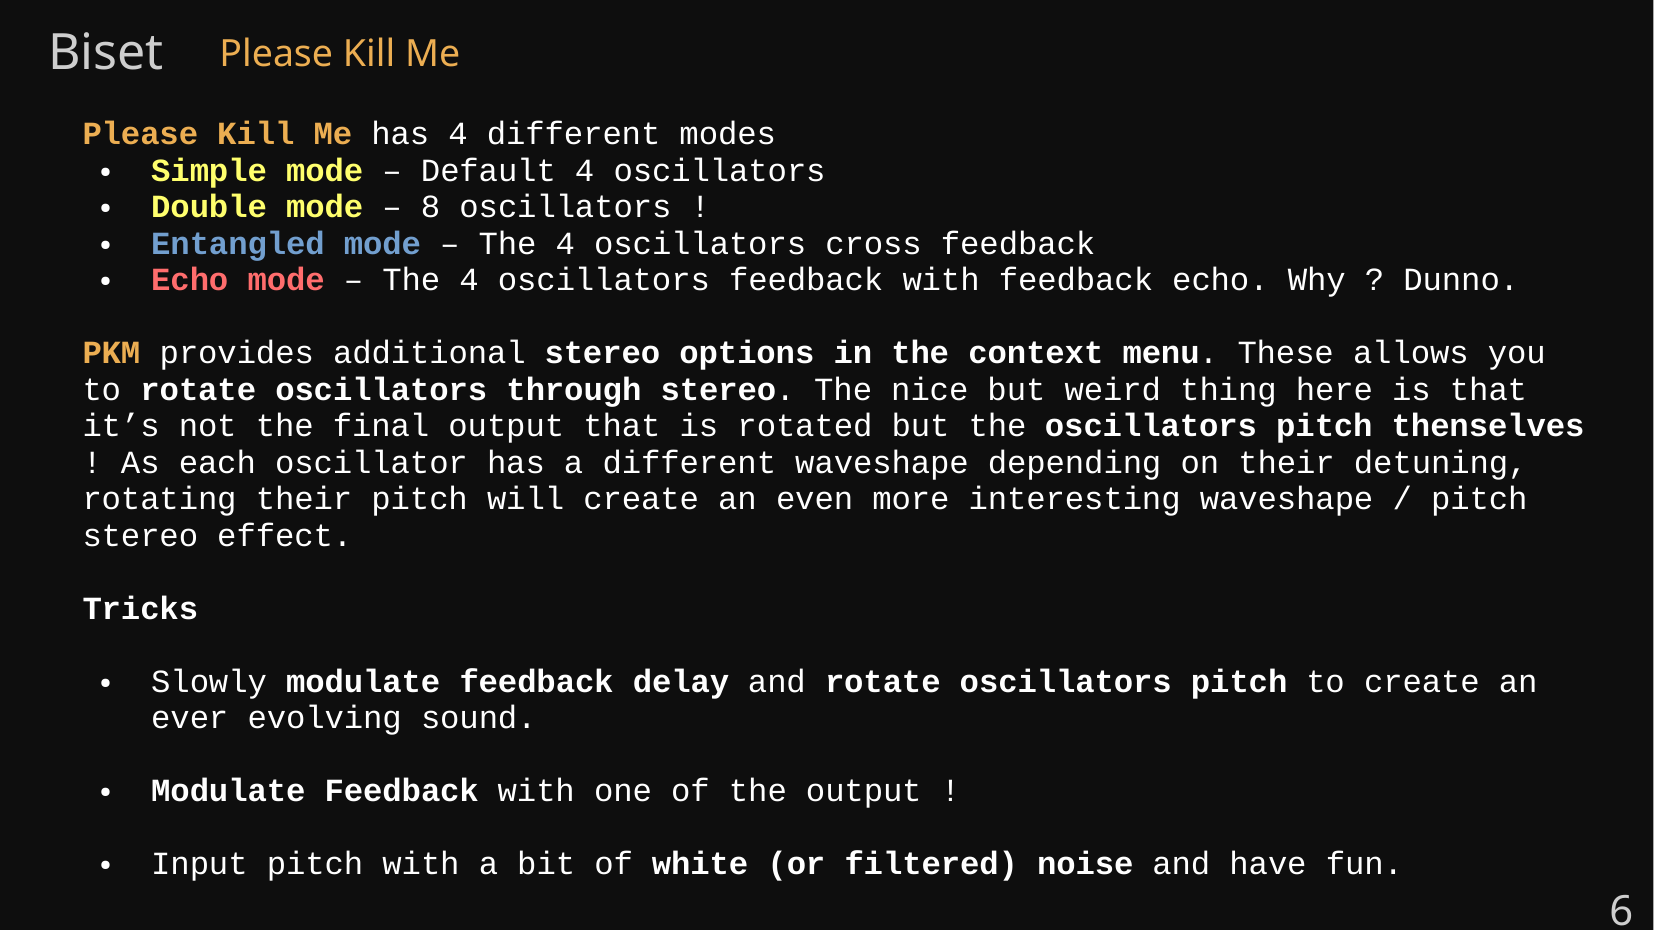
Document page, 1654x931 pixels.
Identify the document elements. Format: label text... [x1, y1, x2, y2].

title Biset [5, 23, 207, 77]
text_box 6 [1594, 873, 1654, 931]
list Please Kill Me has 4 different modes Simple mode – Default 4 oscillators Double mode – 8 oscillators ! Entangled mode – The 4 oscillators cross feedback Echo mode – The 4 oscillators feedback with feedback echo. Why ? Dunno. PKM provides additional stereo options in the context menu. These allows you to rotate oscillators through stereo. The nice but weird thing here is that it’s not the final output that is rotated but the oscillators pitch thenselves ! As each oscillator has a different waveshape depending on their detuning, rotating their pitch will create an even more interesting waveshape / pitch stereo effect. Tricks Slowly modulate feedback delay and rotate oscillators pitch to create an ever evolving sound. Modulate Feedback with one of the output ! Input pitch with a bit of white (or filtered) noise and have fun. [82, 118, 1595, 886]
text_box Please Kill Me [204, 19, 817, 80]
